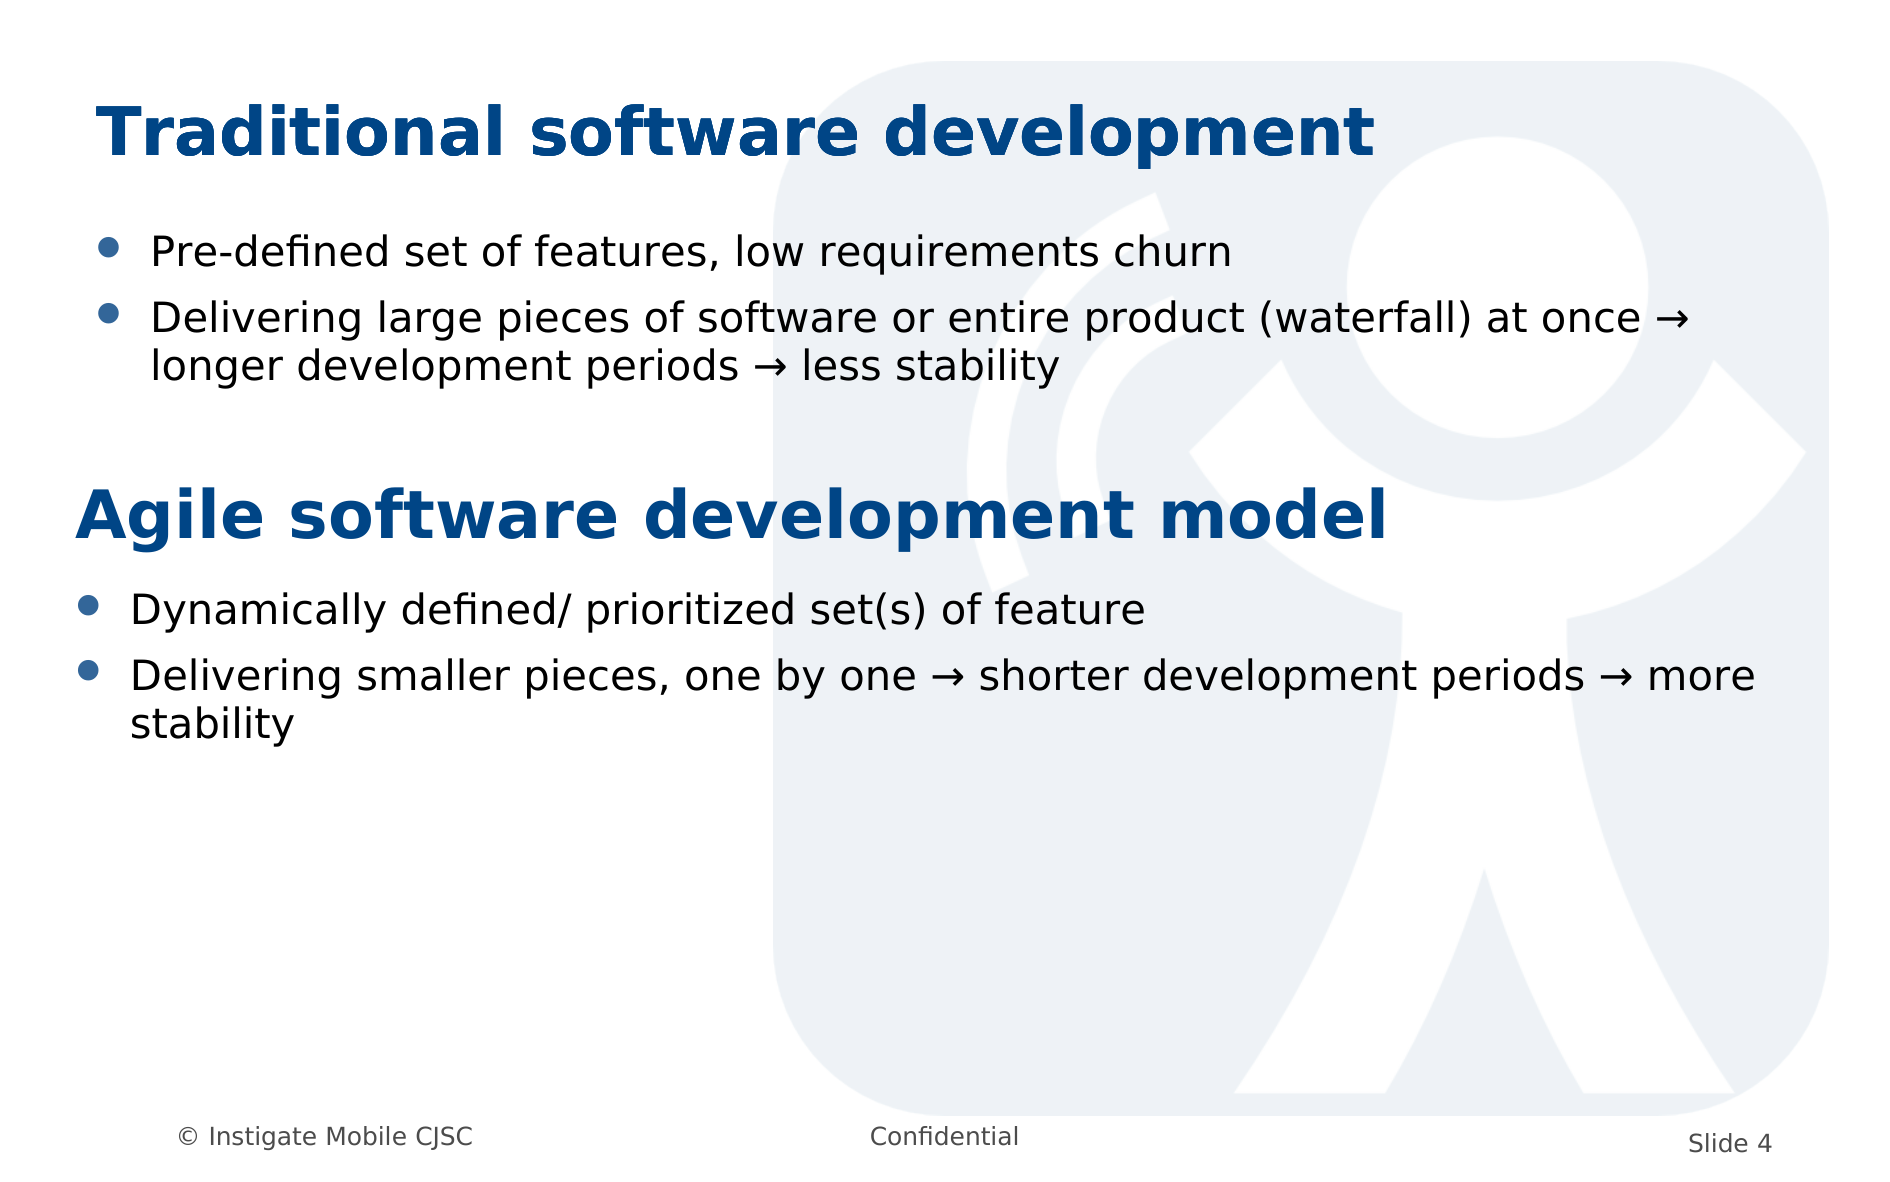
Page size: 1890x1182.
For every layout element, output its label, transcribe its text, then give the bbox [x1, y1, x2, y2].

list Dynamically defined/ prioritized set(s) of feature Delivering smaller pieces, one by one → shorter development periods → more stability [75, 586, 1775, 816]
list Pre-defined set of features, low requirements churn Delivering large pieces of software or entire product (waterfall) at once → longer development periods → less stability [95, 228, 1795, 392]
title Traditional software development [96, 47, 1794, 217]
title Agile software development model [75, 430, 1773, 586]
